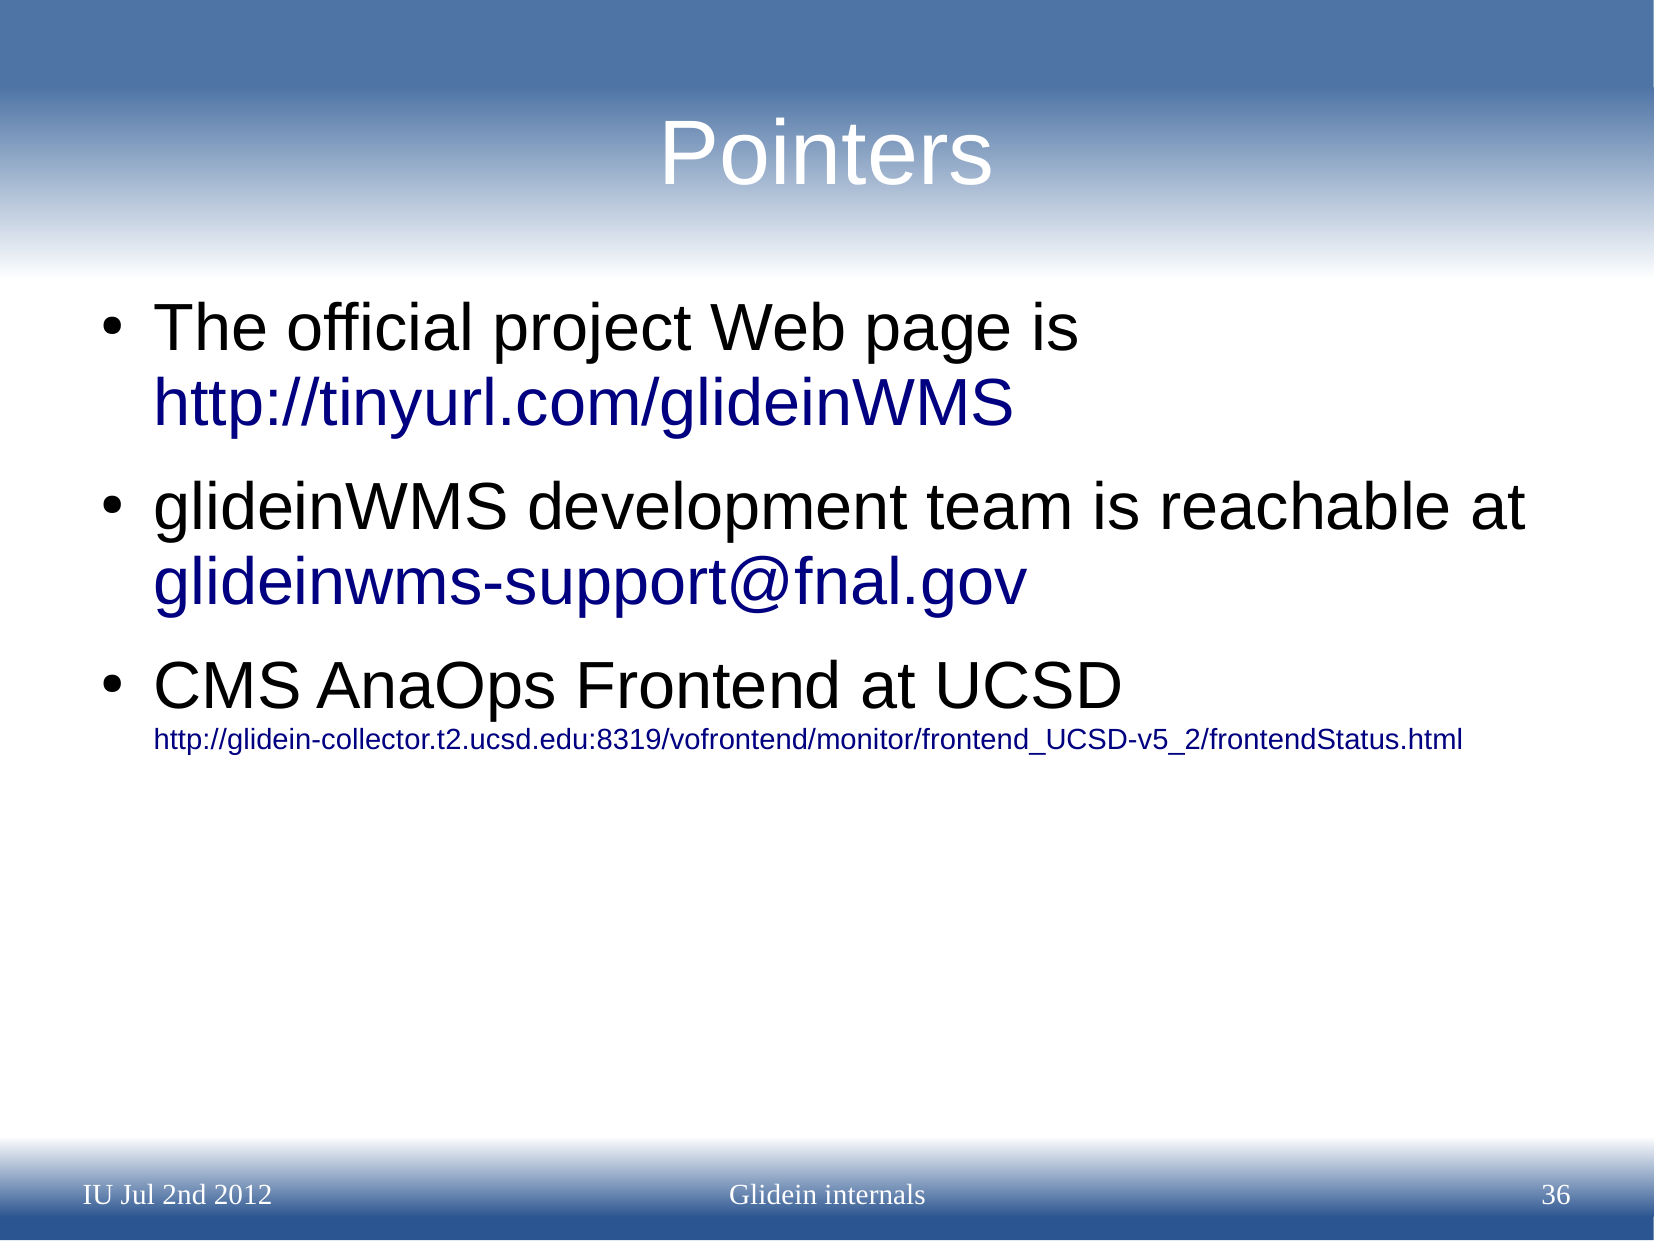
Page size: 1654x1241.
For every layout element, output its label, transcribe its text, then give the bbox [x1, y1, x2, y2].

list The official project Web page is http://tinyurl.com/glideinWMS glideinWMS development team is reachable at glideinwms-support@fnal.gov CMS AnaOps Frontend at UCSD http://glidein-collector.t2.ucsd.edu:8319/vofrontend/monitor/frontend_UCSD-v5_2/frontendStatus.html [82, 290, 1571, 1109]
title Pointers [82, 56, 1571, 250]
